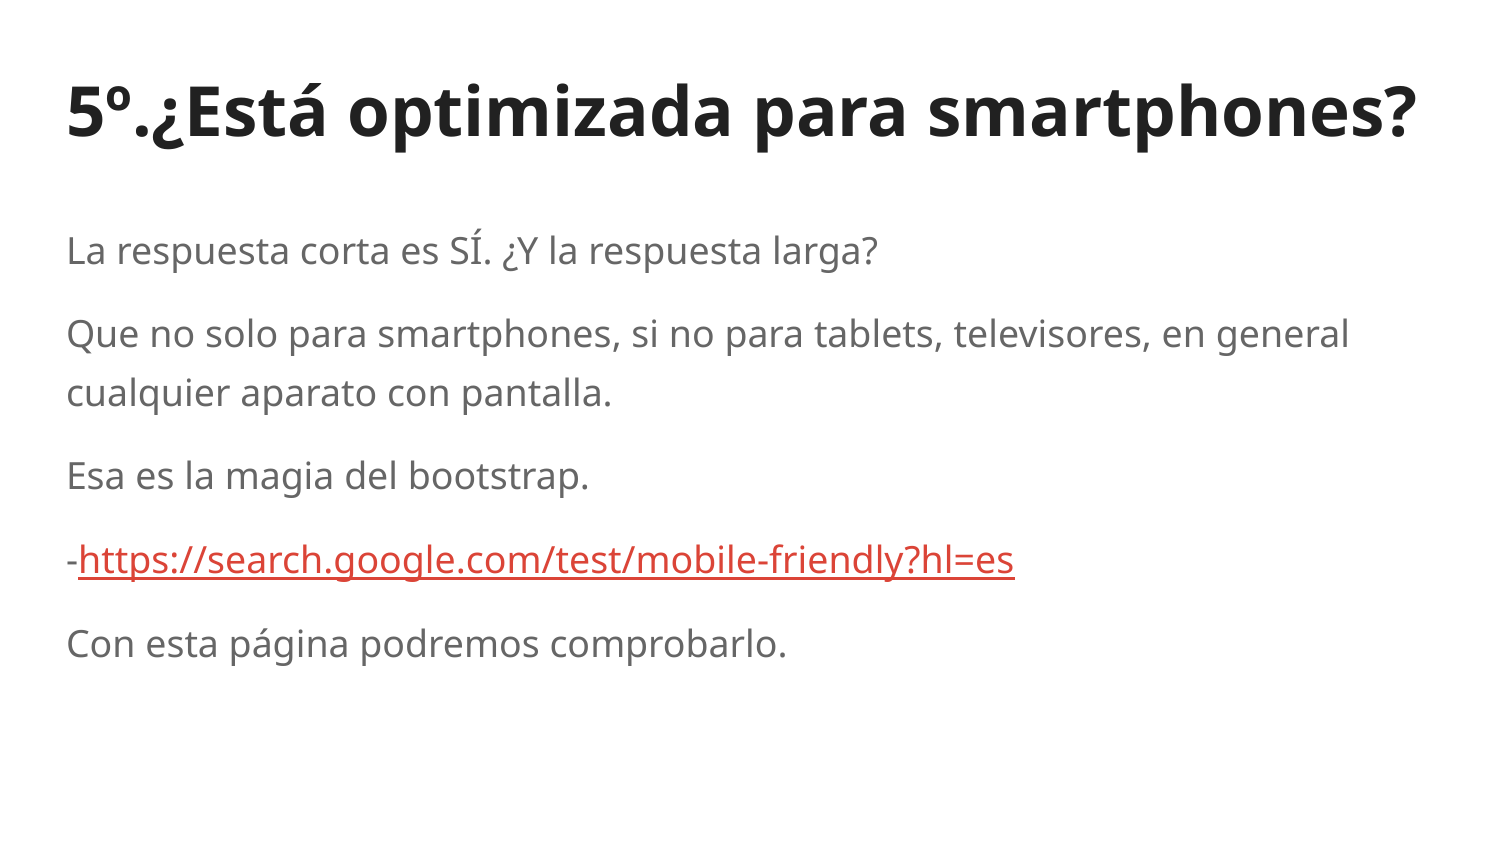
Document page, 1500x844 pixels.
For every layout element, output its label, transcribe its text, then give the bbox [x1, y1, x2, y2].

title 5º.¿Está optimizada para smartphones? [51, 48, 1449, 180]
list La respuesta corta es SÍ. ¿Y la respuesta larga? Que no solo para smartphones, si no para tablets, televisores, en general cualquier aparato con pantalla. Esa es la magia del bootstrap. -https://search.google.com/test/mobile-friendly?hl=es Con esta página podremos comprobarlo. [51, 201, 1449, 750]
